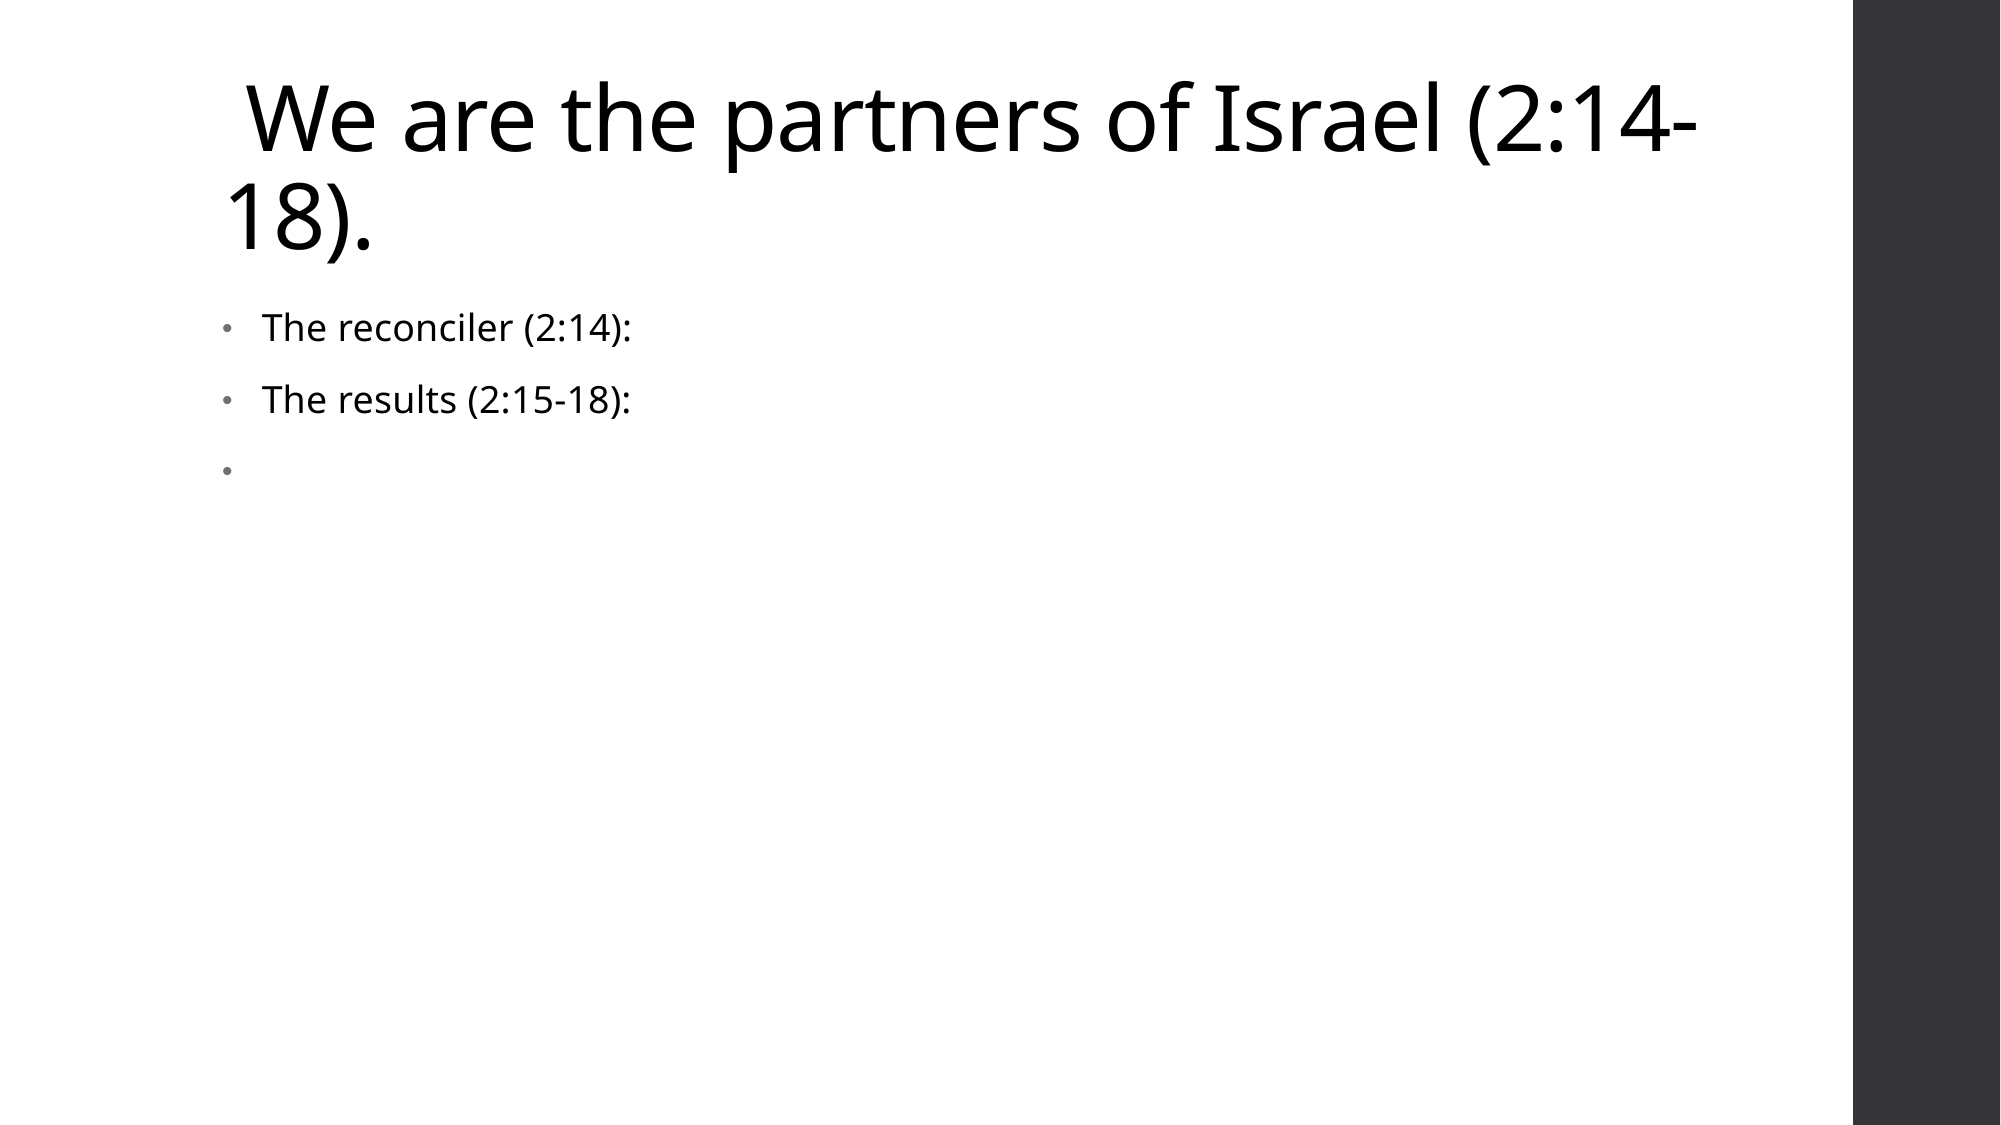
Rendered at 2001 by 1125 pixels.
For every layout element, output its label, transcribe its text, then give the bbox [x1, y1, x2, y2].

title We are the partners of Israel (2:14-18). [206, 60, 1797, 278]
list The reconciler (2:14): The results (2:15-18): [206, 299, 1617, 1014]
